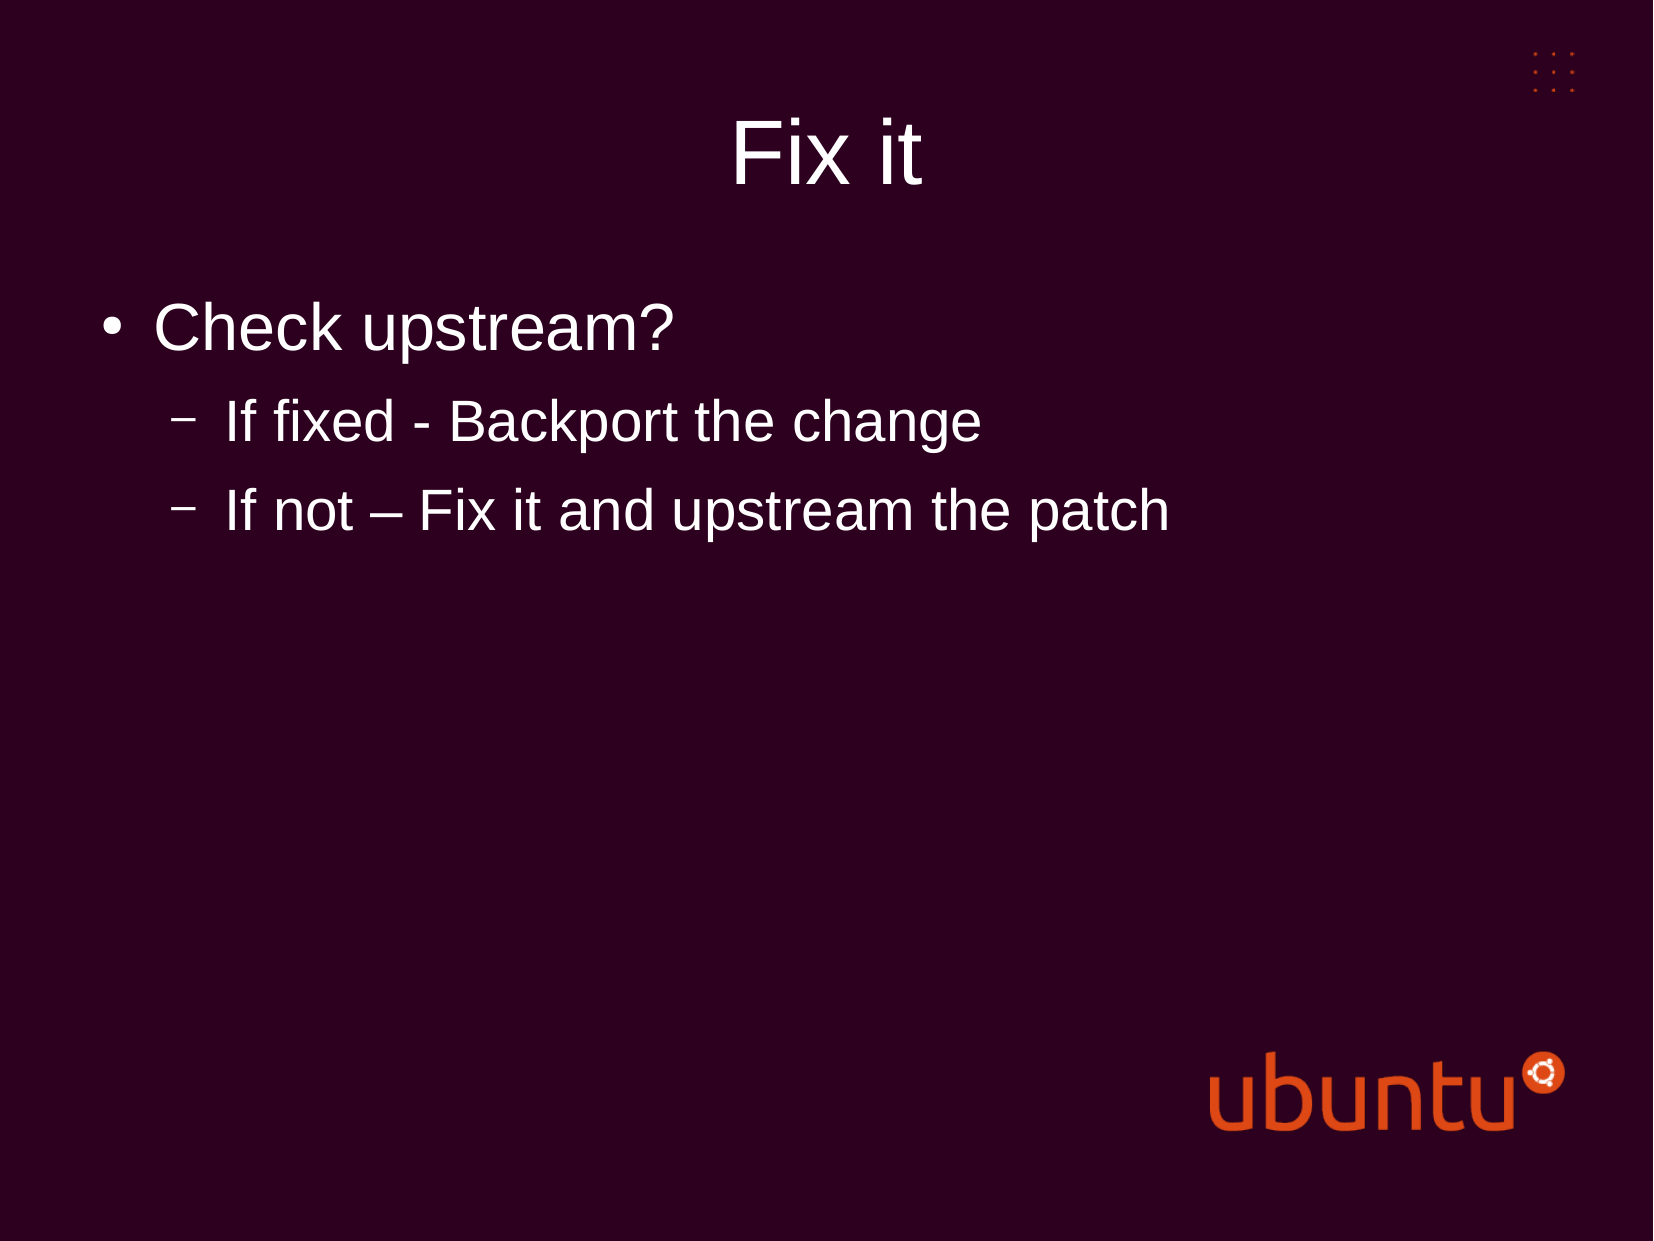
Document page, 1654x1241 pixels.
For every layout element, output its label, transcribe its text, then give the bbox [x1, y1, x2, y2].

picture [1121, 960, 1653, 1223]
title Fix it [82, 49, 1571, 257]
picture [1571, 49, 1575, 94]
list Check upstream? If fixed - Backport the change If not – Fix it and upstream the patch [82, 290, 1571, 1010]
